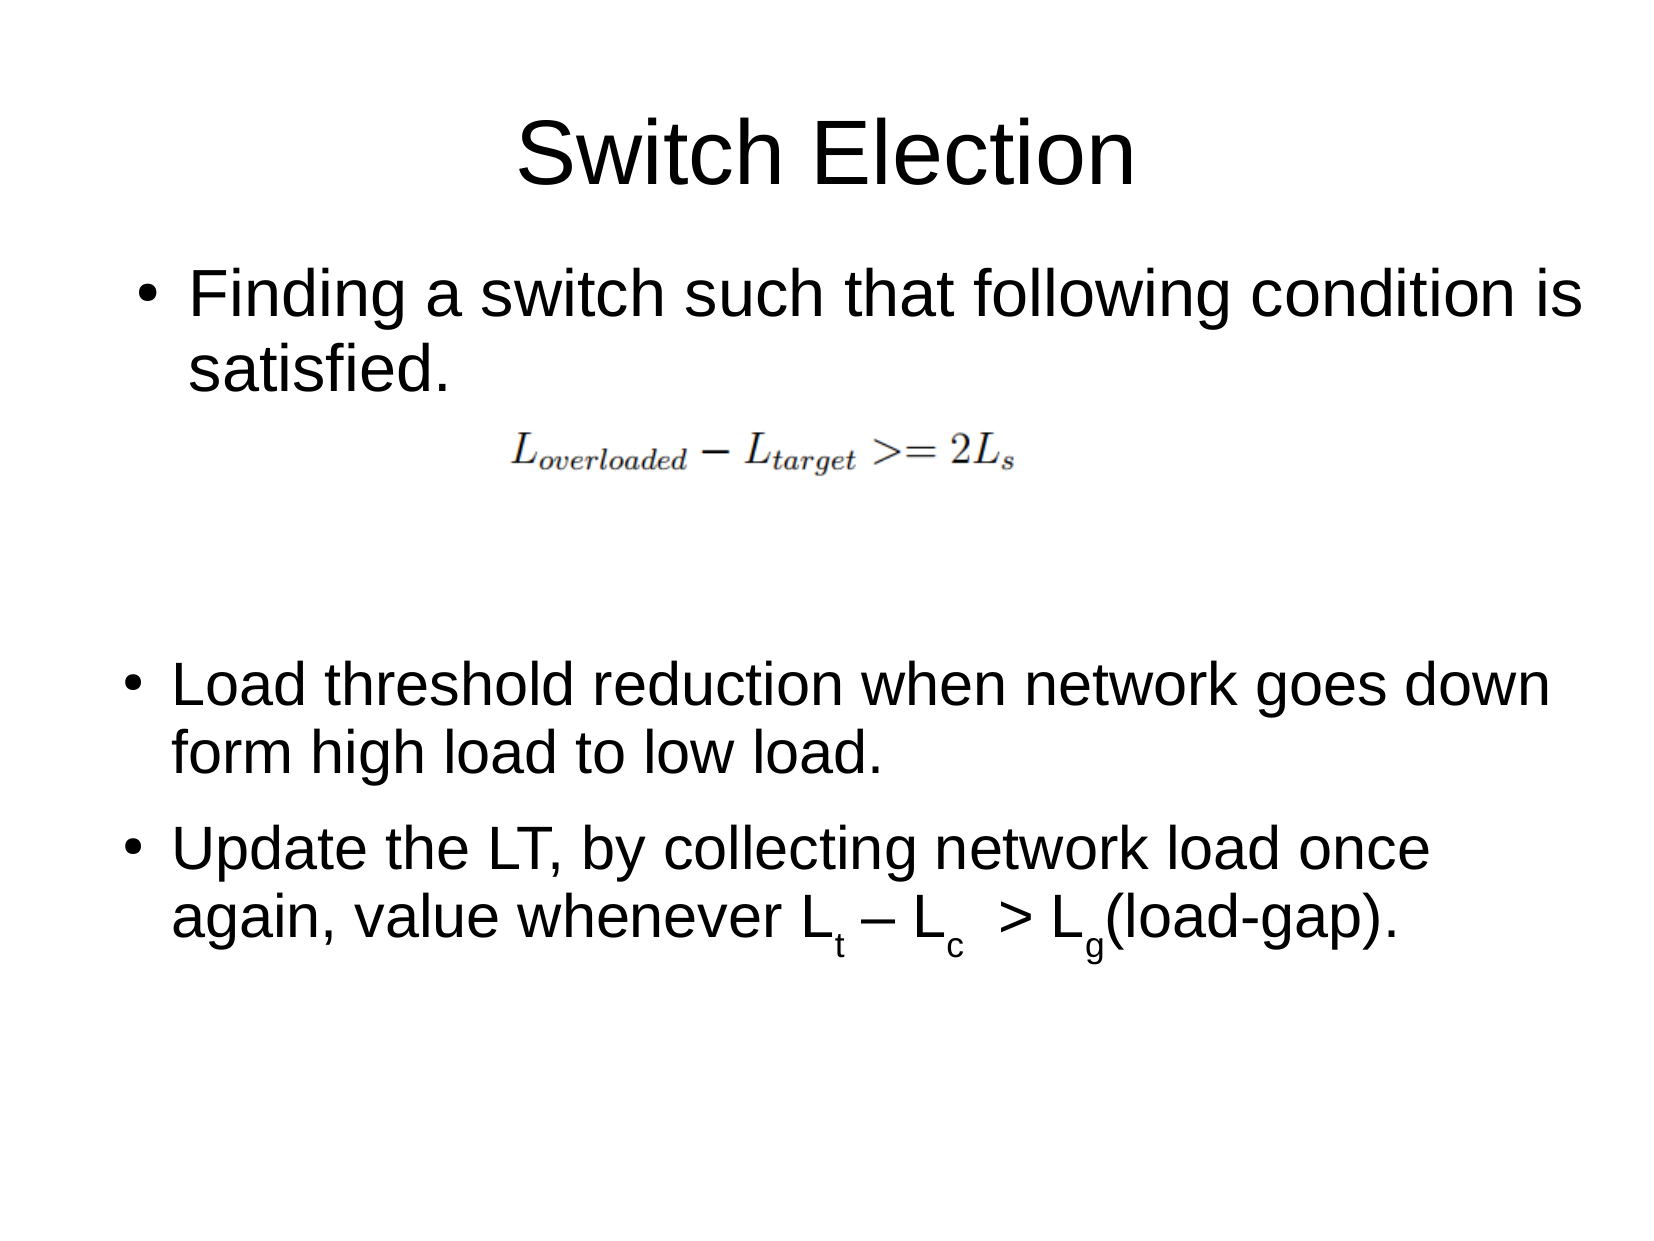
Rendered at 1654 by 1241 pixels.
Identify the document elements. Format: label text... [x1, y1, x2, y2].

list Finding a switch such that following condition is satisfied. [118, 256, 1607, 438]
title Switch Election [82, 49, 1571, 257]
list Load threshold reduction when network goes down form high load to low load. Update the LT, by collecting network load once again, value whenever Lt – Lc > Lg(load-gap). [106, 649, 1595, 969]
picture [501, 438, 1028, 497]
